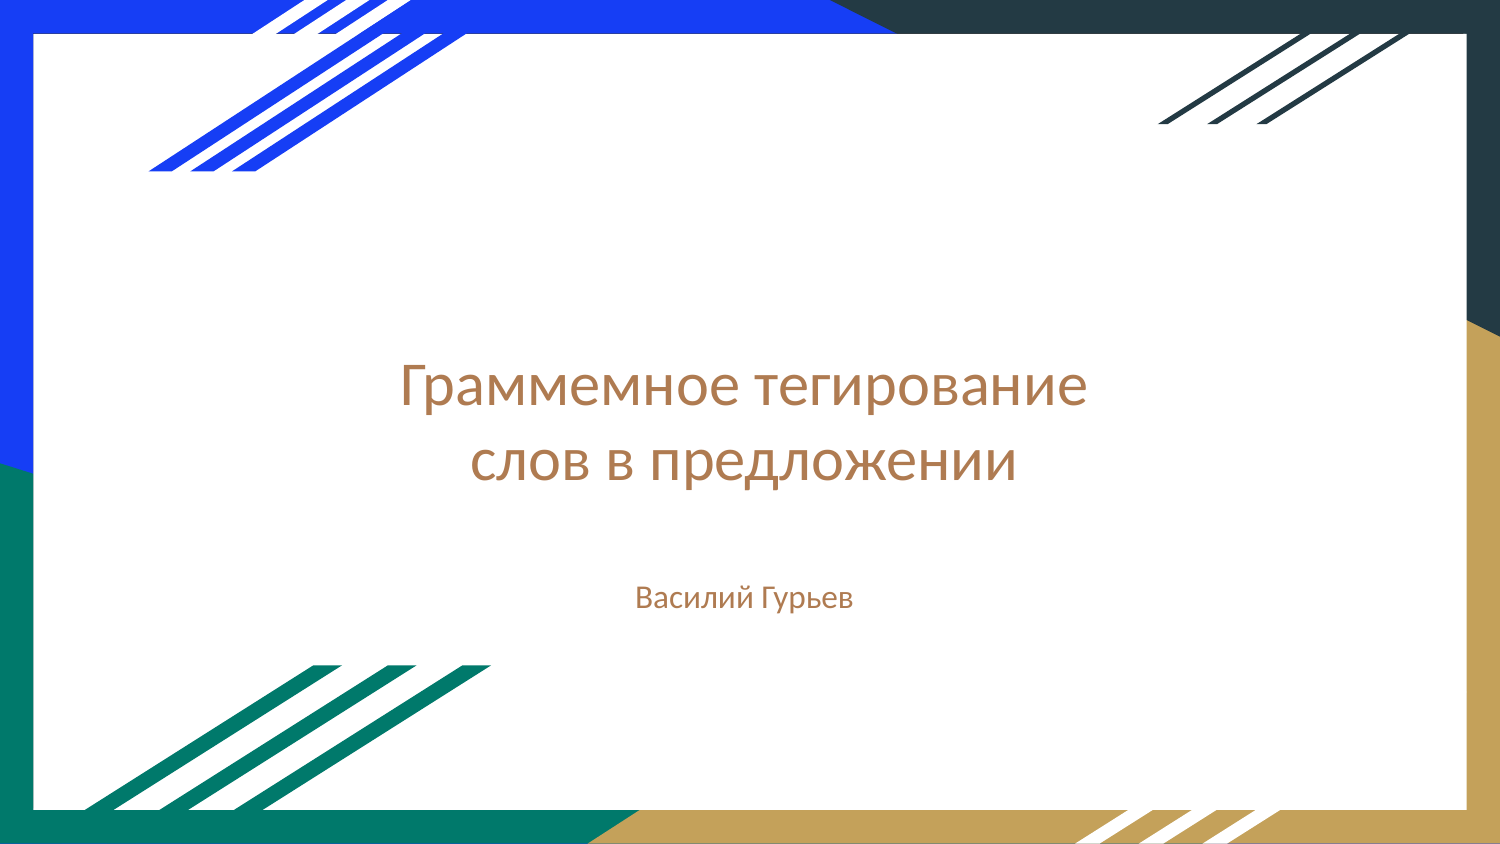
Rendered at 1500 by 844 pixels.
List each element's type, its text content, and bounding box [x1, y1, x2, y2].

subtitle Василий Гурьев [304, 559, 1185, 646]
title Граммемное тегирование слов в предложении [304, 298, 1185, 537]
